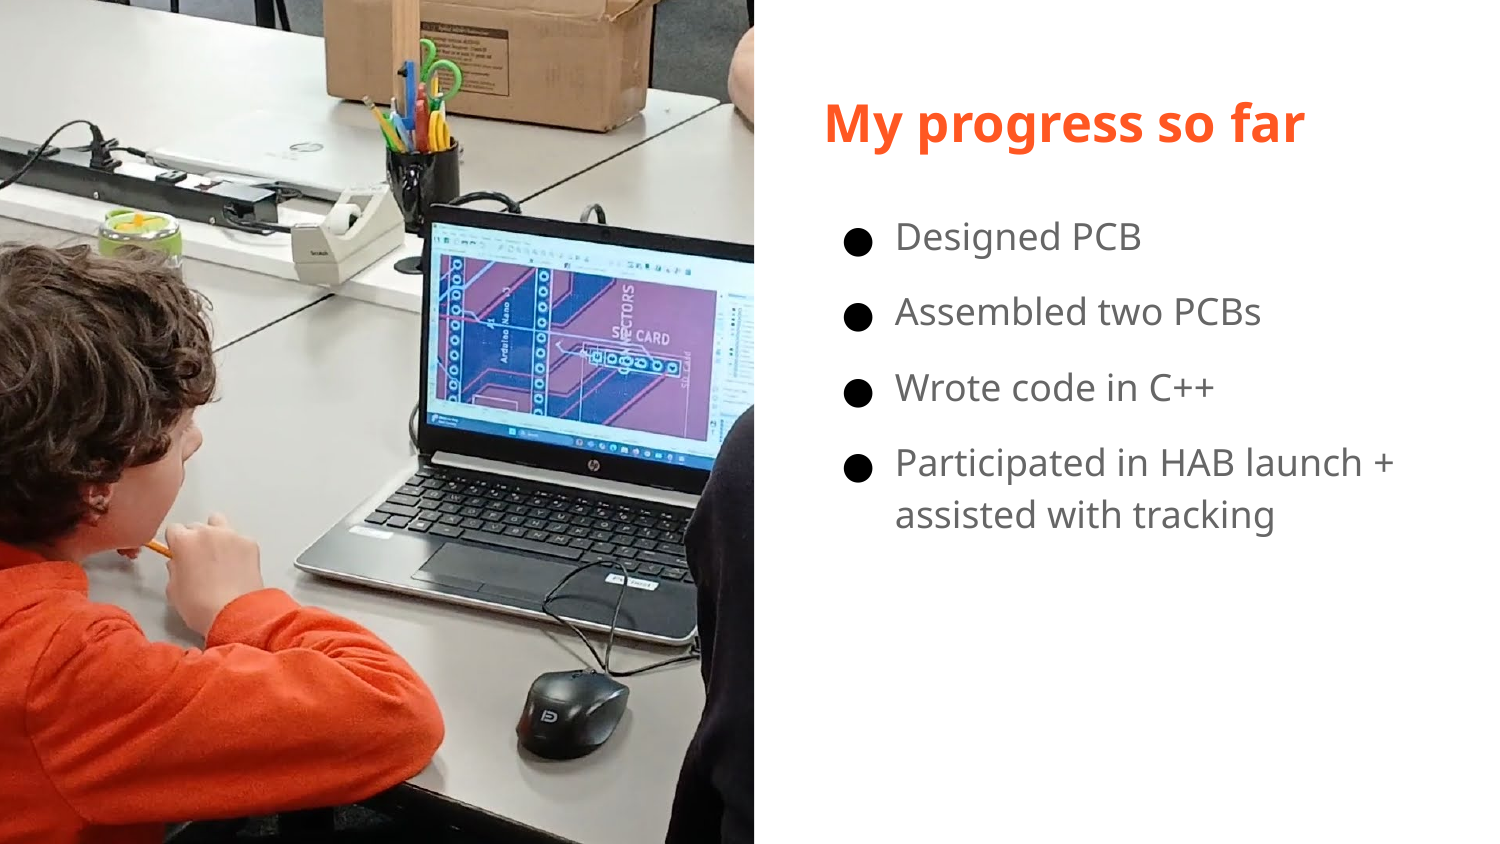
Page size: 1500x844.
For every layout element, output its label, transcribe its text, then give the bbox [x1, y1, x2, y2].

picture [0, 0, 755, 844]
list Designed PCB Assembled two PCBs Wrote code in C++ Participated in HAB launch + assisted with tracking [809, 191, 1433, 752]
title My progress so far [809, 75, 1471, 169]
